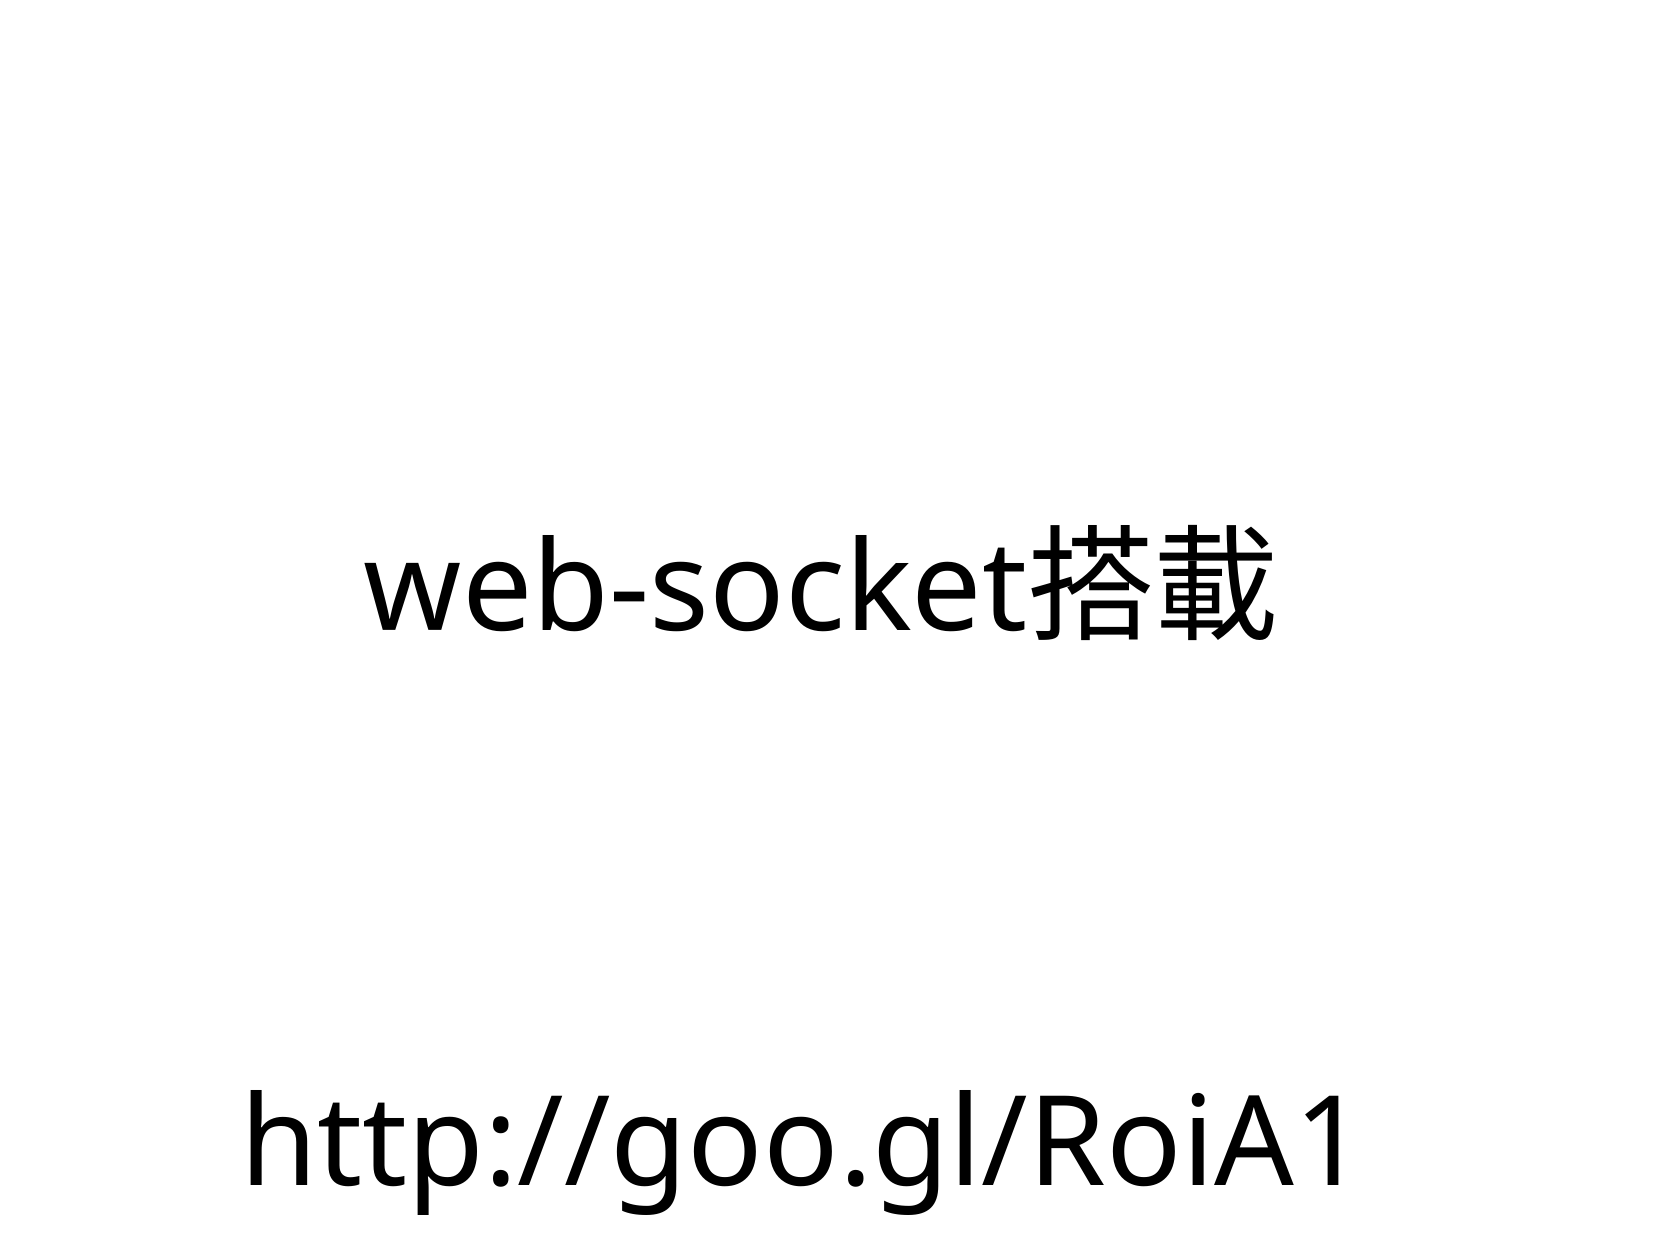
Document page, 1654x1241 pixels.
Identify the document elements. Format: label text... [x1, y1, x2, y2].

title http://goo.gl/RoiA1 [59, 1033, 1548, 1241]
title web-socket搭載 [76, 472, 1565, 680]
